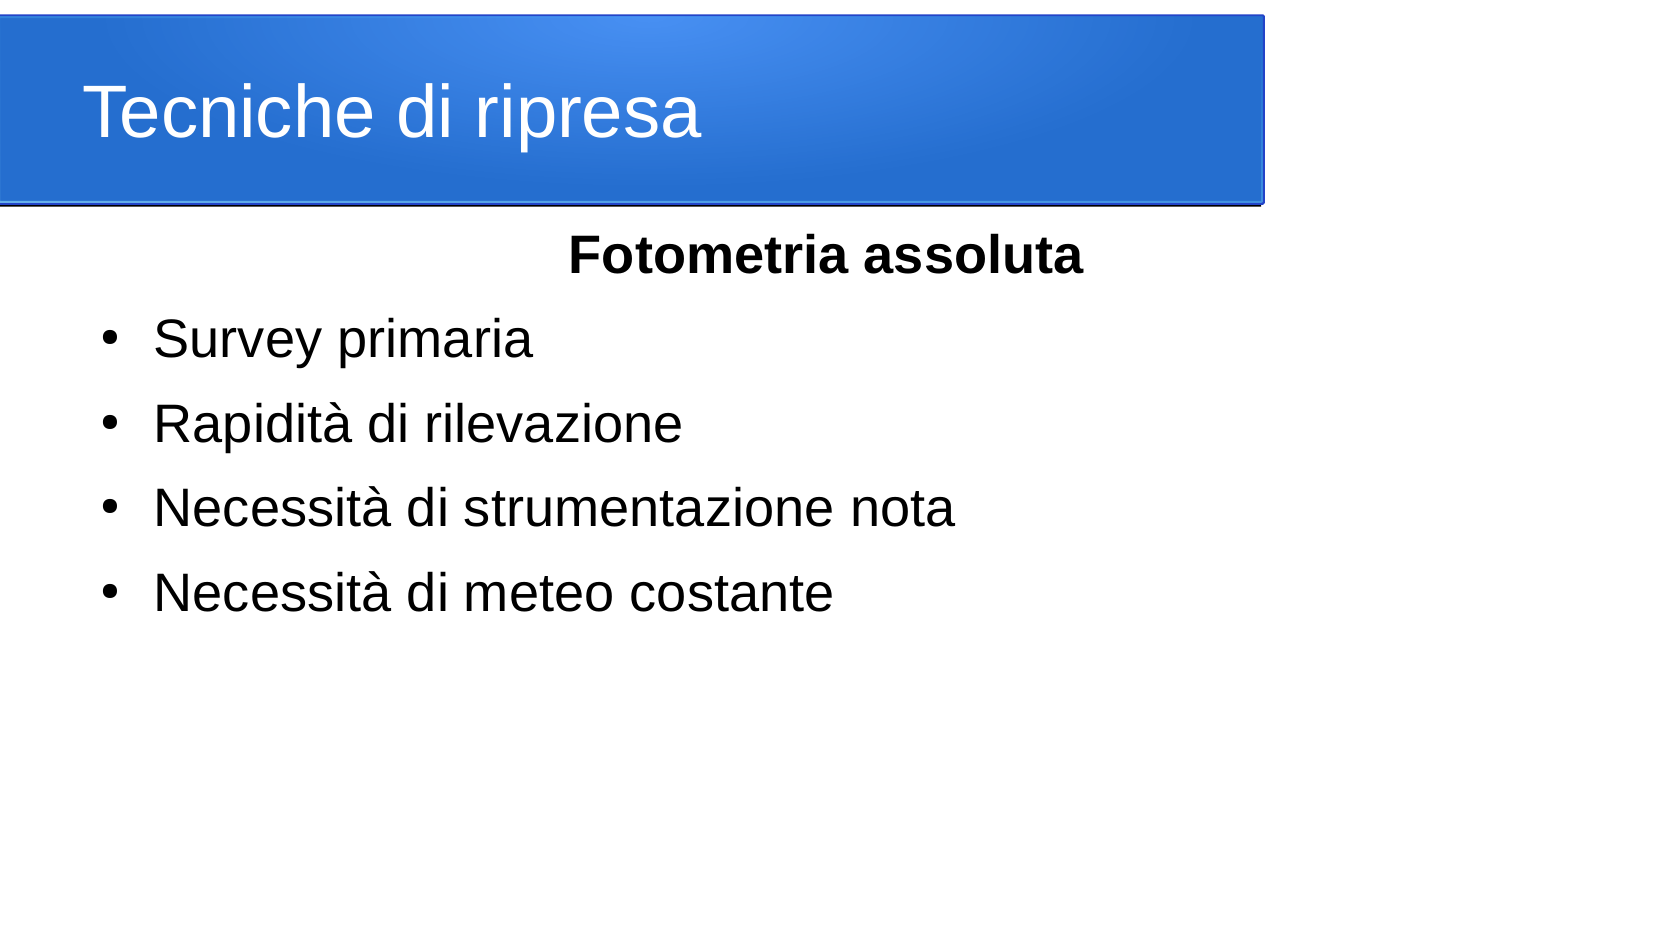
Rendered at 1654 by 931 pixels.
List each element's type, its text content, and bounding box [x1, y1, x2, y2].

title Tecniche di ripresa [82, 35, 1235, 189]
list Fotometria assoluta Survey primaria Rapidità di rilevazione Necessità di strumentazione nota Necessità di meteo costante [82, 224, 1571, 764]
